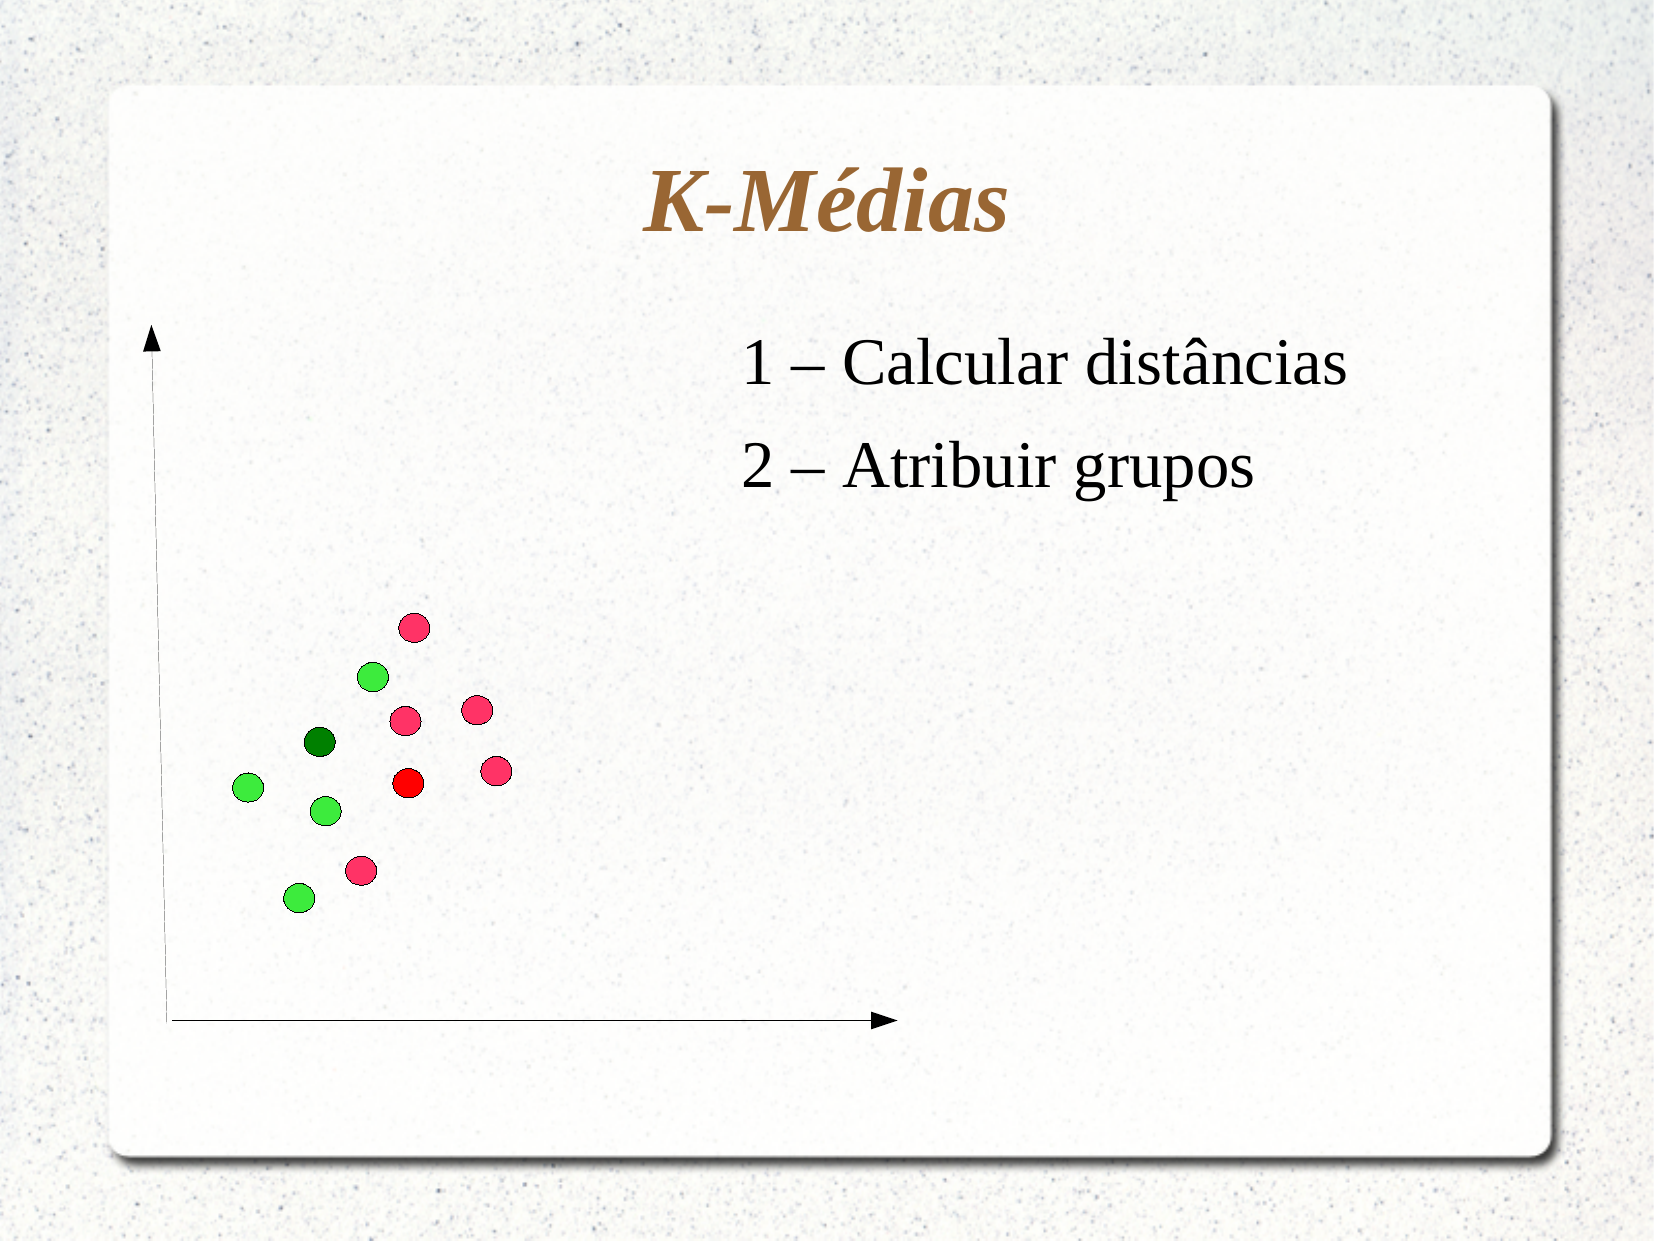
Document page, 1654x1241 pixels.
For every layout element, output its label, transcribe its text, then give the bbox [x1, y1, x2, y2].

picture [0, 0, 1654, 1241]
text_box [392, 768, 424, 798]
text_box [304, 727, 336, 757]
list 1 – Calcular distâncias 2 – Atribuir grupos [118, 324, 1571, 1241]
title K-Médias [118, 96, 1536, 304]
